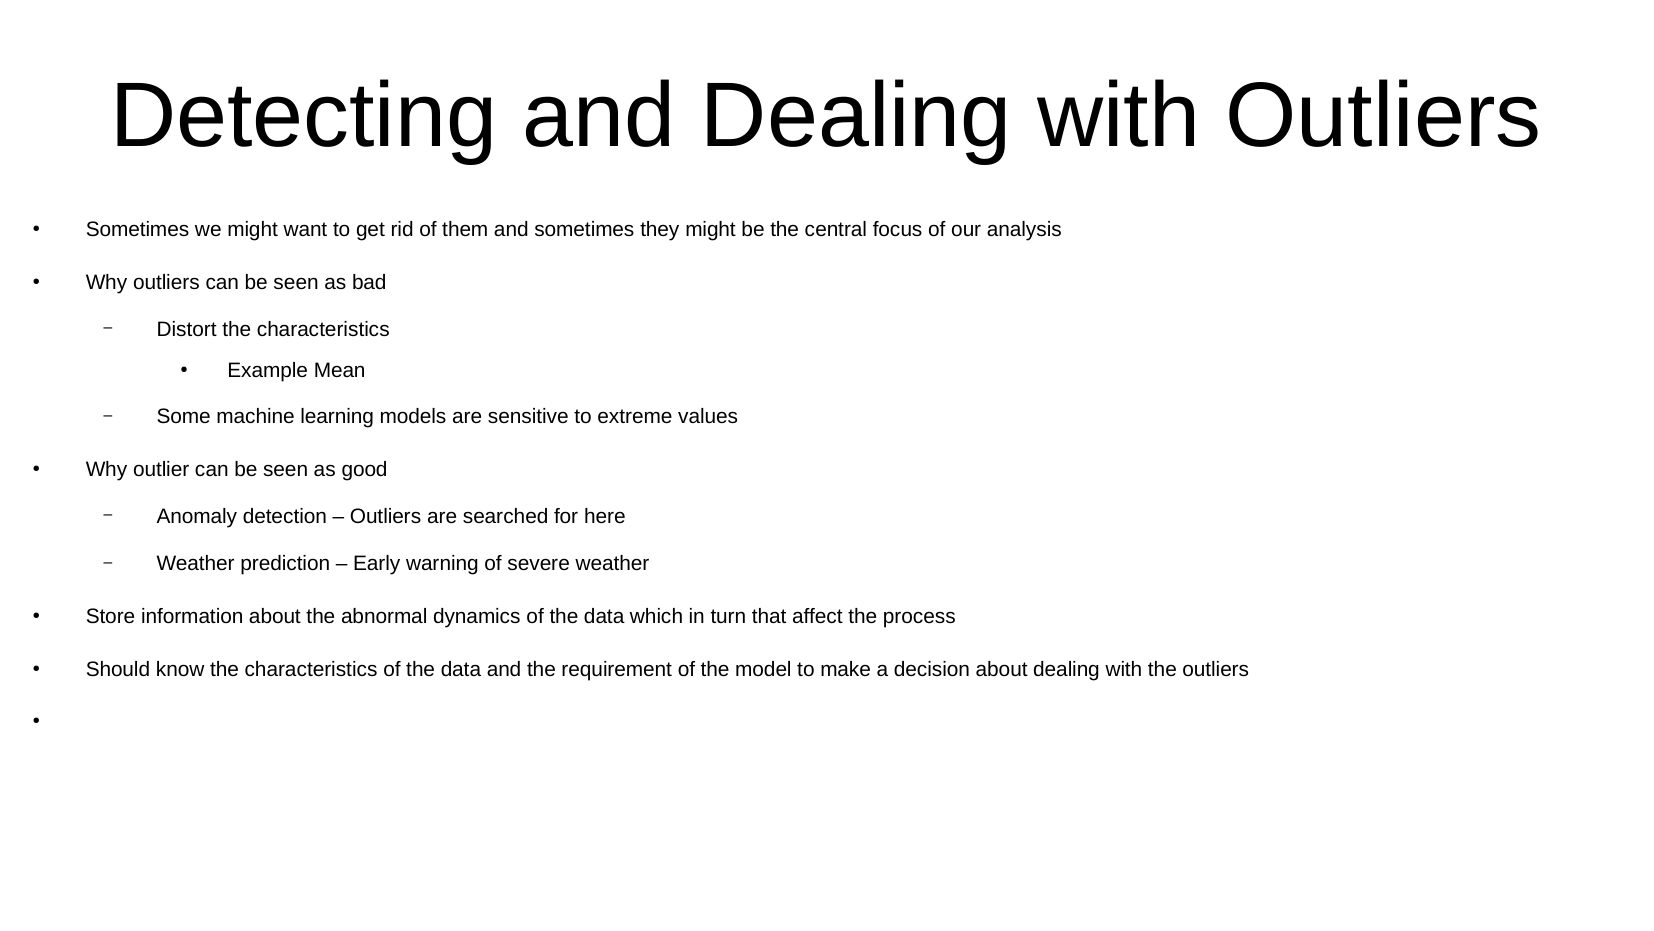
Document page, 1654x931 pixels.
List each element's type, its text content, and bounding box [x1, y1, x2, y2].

list Sometimes we might want to get rid of them and sometimes they might be the central focus of our analysis Why outliers can be seen as bad Distort the characteristics Example Mean Some machine learning models are sensitive to extreme values Why outlier can be seen as good Anomaly detection – Outliers are searched for here Weather prediction – Early warning of severe weather Store information about the abnormal dynamics of the data which in turn that affect the process Should know the characteristics of the data and the requirement of the model to make a decision about dealing with the outliers [15, 217, 1571, 916]
title Detecting and Dealing with Outliers [82, 37, 1571, 193]
